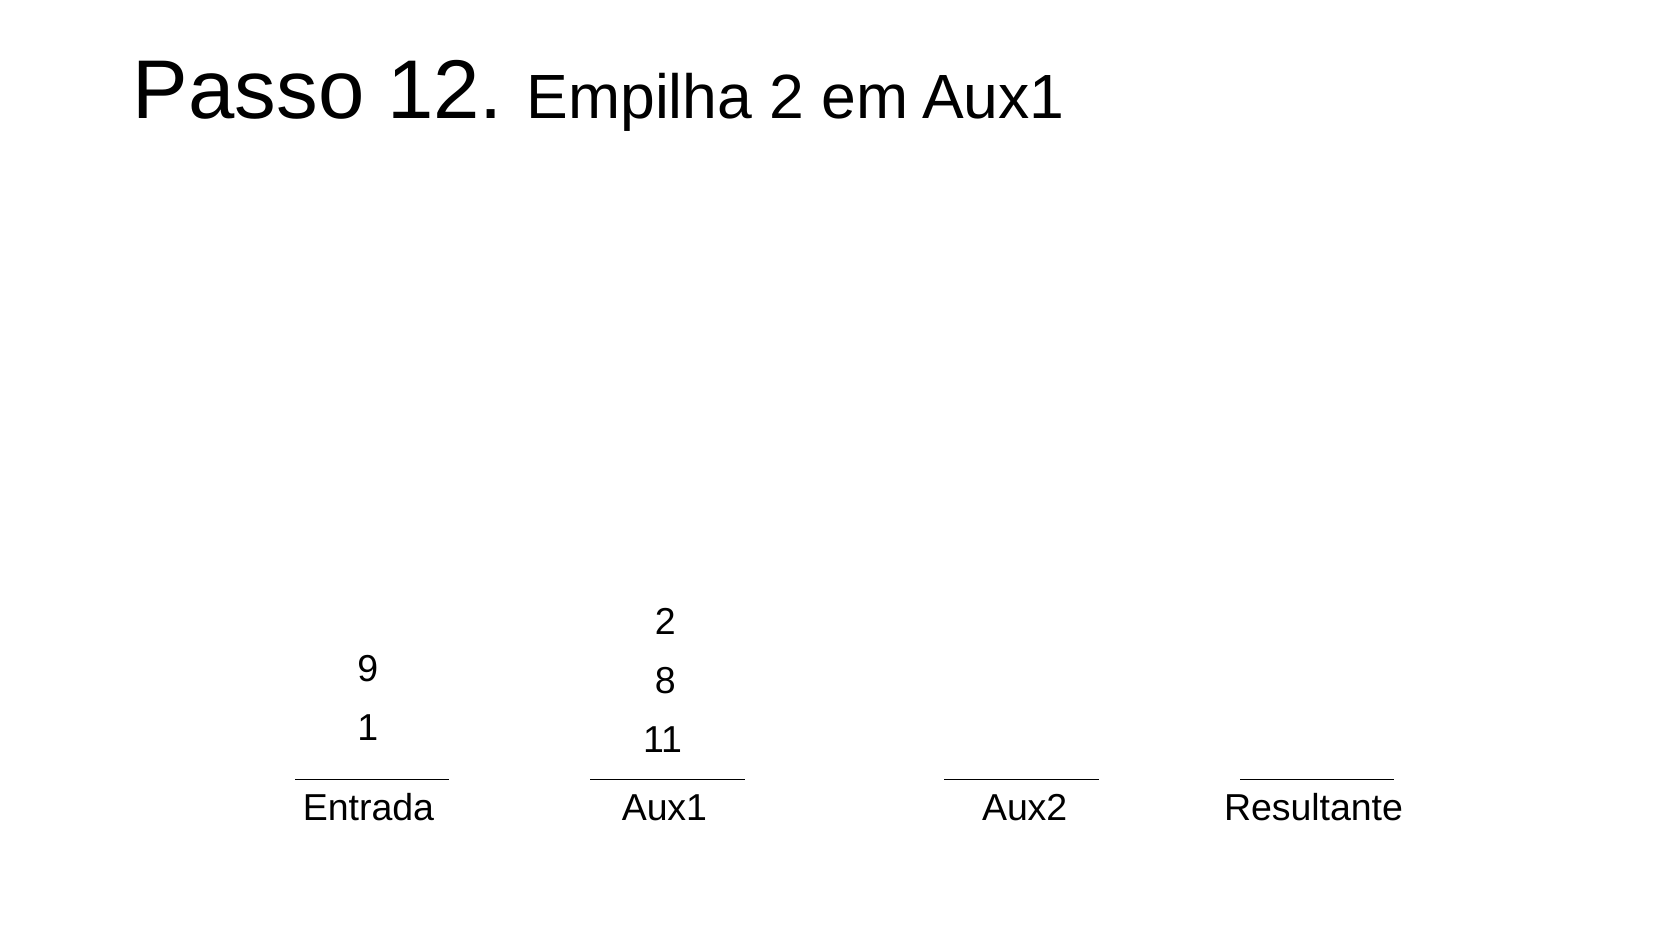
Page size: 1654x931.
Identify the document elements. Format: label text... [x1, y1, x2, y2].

text_box 8 [640, 651, 709, 709]
text_box Entrada [288, 779, 449, 837]
text_box 9 [342, 640, 393, 697]
text_box Resultante [1209, 779, 1418, 837]
text_box Passo 12. Empilha 2 em Aux1 [118, 35, 1583, 353]
text_box 11 [628, 710, 697, 768]
text_box Aux1 [607, 780, 723, 837]
text_box Aux2 [967, 780, 1083, 837]
text_box 2 [640, 592, 709, 650]
text_box 1 [342, 699, 393, 756]
